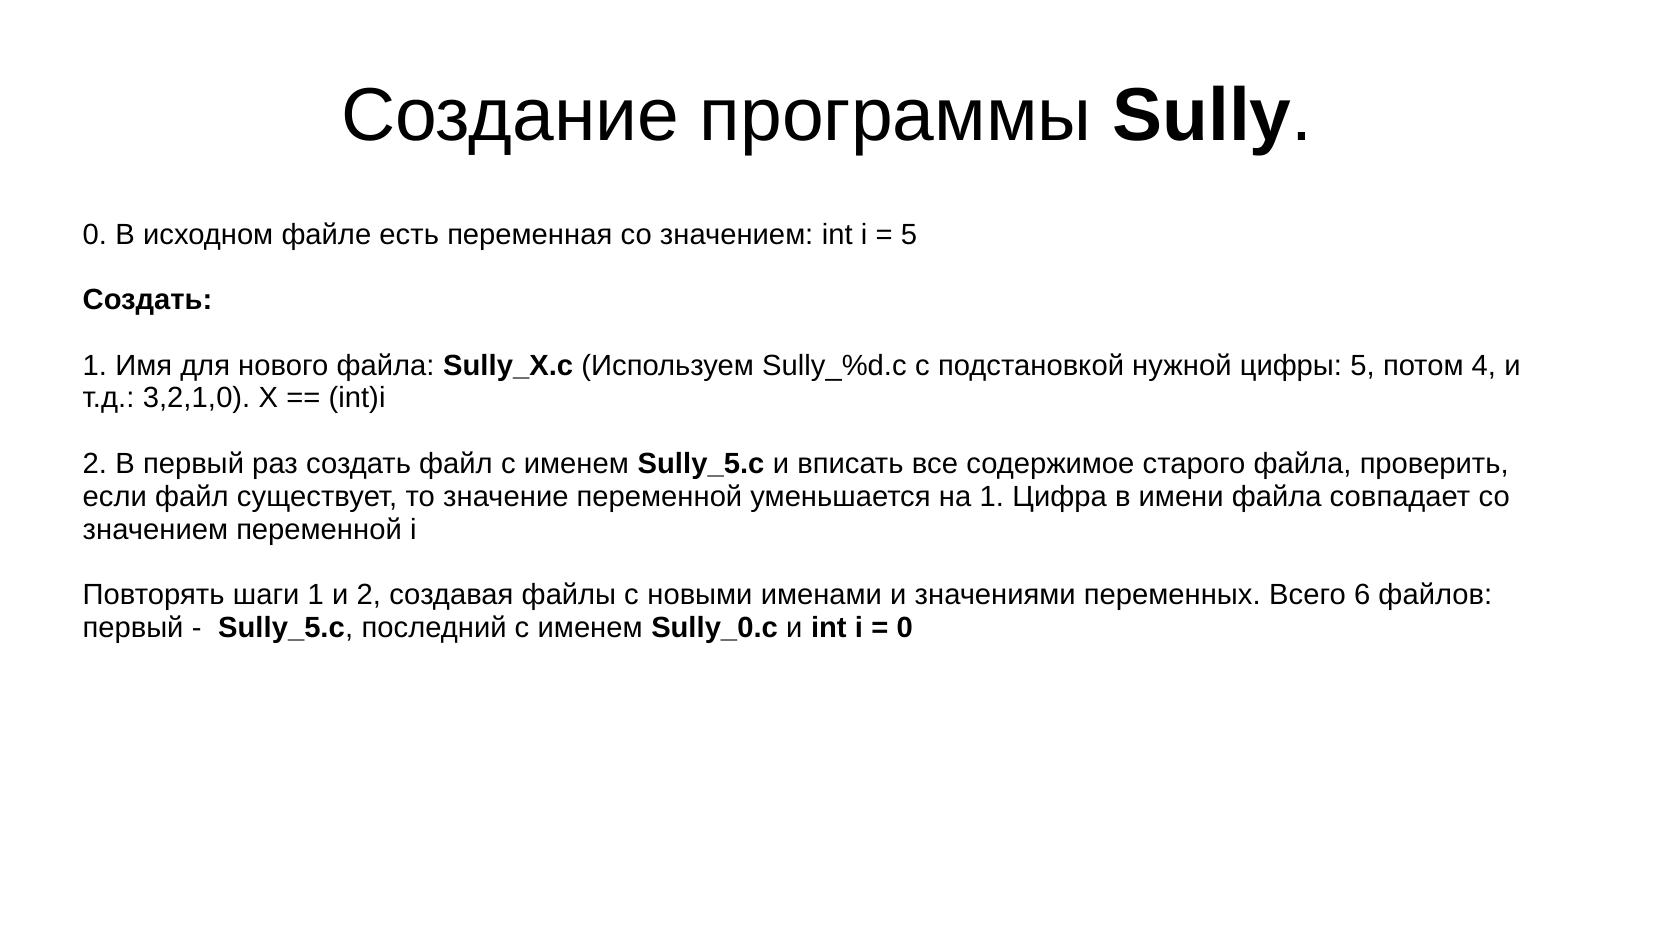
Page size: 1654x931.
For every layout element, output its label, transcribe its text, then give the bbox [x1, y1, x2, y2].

subtitle 0. В исходном файле есть переменная со значением: int i = 5 Создать: 1. Имя для нового файла: Sully_X.c (Используем Sully_%d.c с подстановкой нужной цифры: 5, потом 4, и т.д.: 3,2,1,0). X == (int)i 2. В первый раз создать файл с именем Sully_5.c и вписать все содержимое старого файла, проверить, если файл существует, то значение переменной уменьшается на 1. Цифра в имени файла совпадает со значением переменной i Повторять шаги 1 и 2, создавая файлы с новыми именами и значениями переменных. Всего 6 файлов: первый - Sully_5.c, последний с именем Sully_0.c и int i = 0 [82, 217, 1571, 758]
title Создание программы Sully. [82, 37, 1571, 193]
